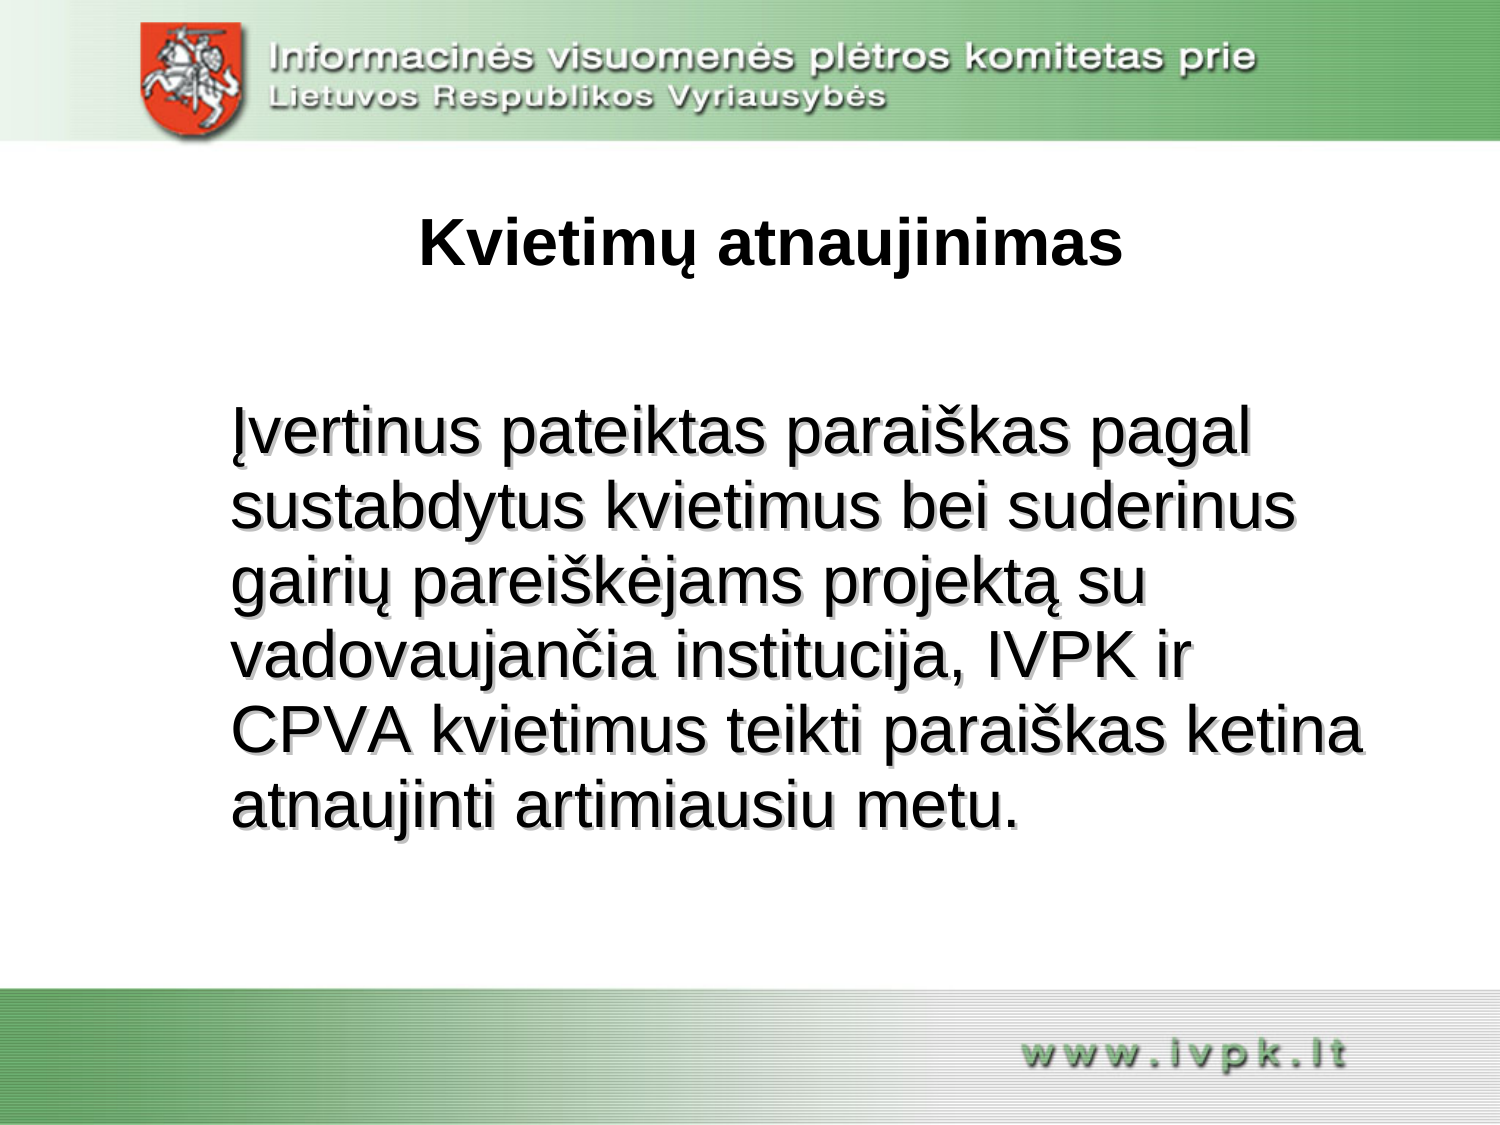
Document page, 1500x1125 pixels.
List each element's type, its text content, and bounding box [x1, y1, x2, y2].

list Įvertinus pateiktas paraiškas pagal sustabdytus kvietimus bei suderinus gairių pareiškėjams projektą su vadovaujančia institucija, IVPK ir CPVA kvietimus teikti paraiškas ketina atnaujinti artimiausiu metu. [159, 385, 1385, 944]
title Kvietimų atnaujinimas [159, 148, 1385, 337]
picture [0, 0, 1500, 1125]
